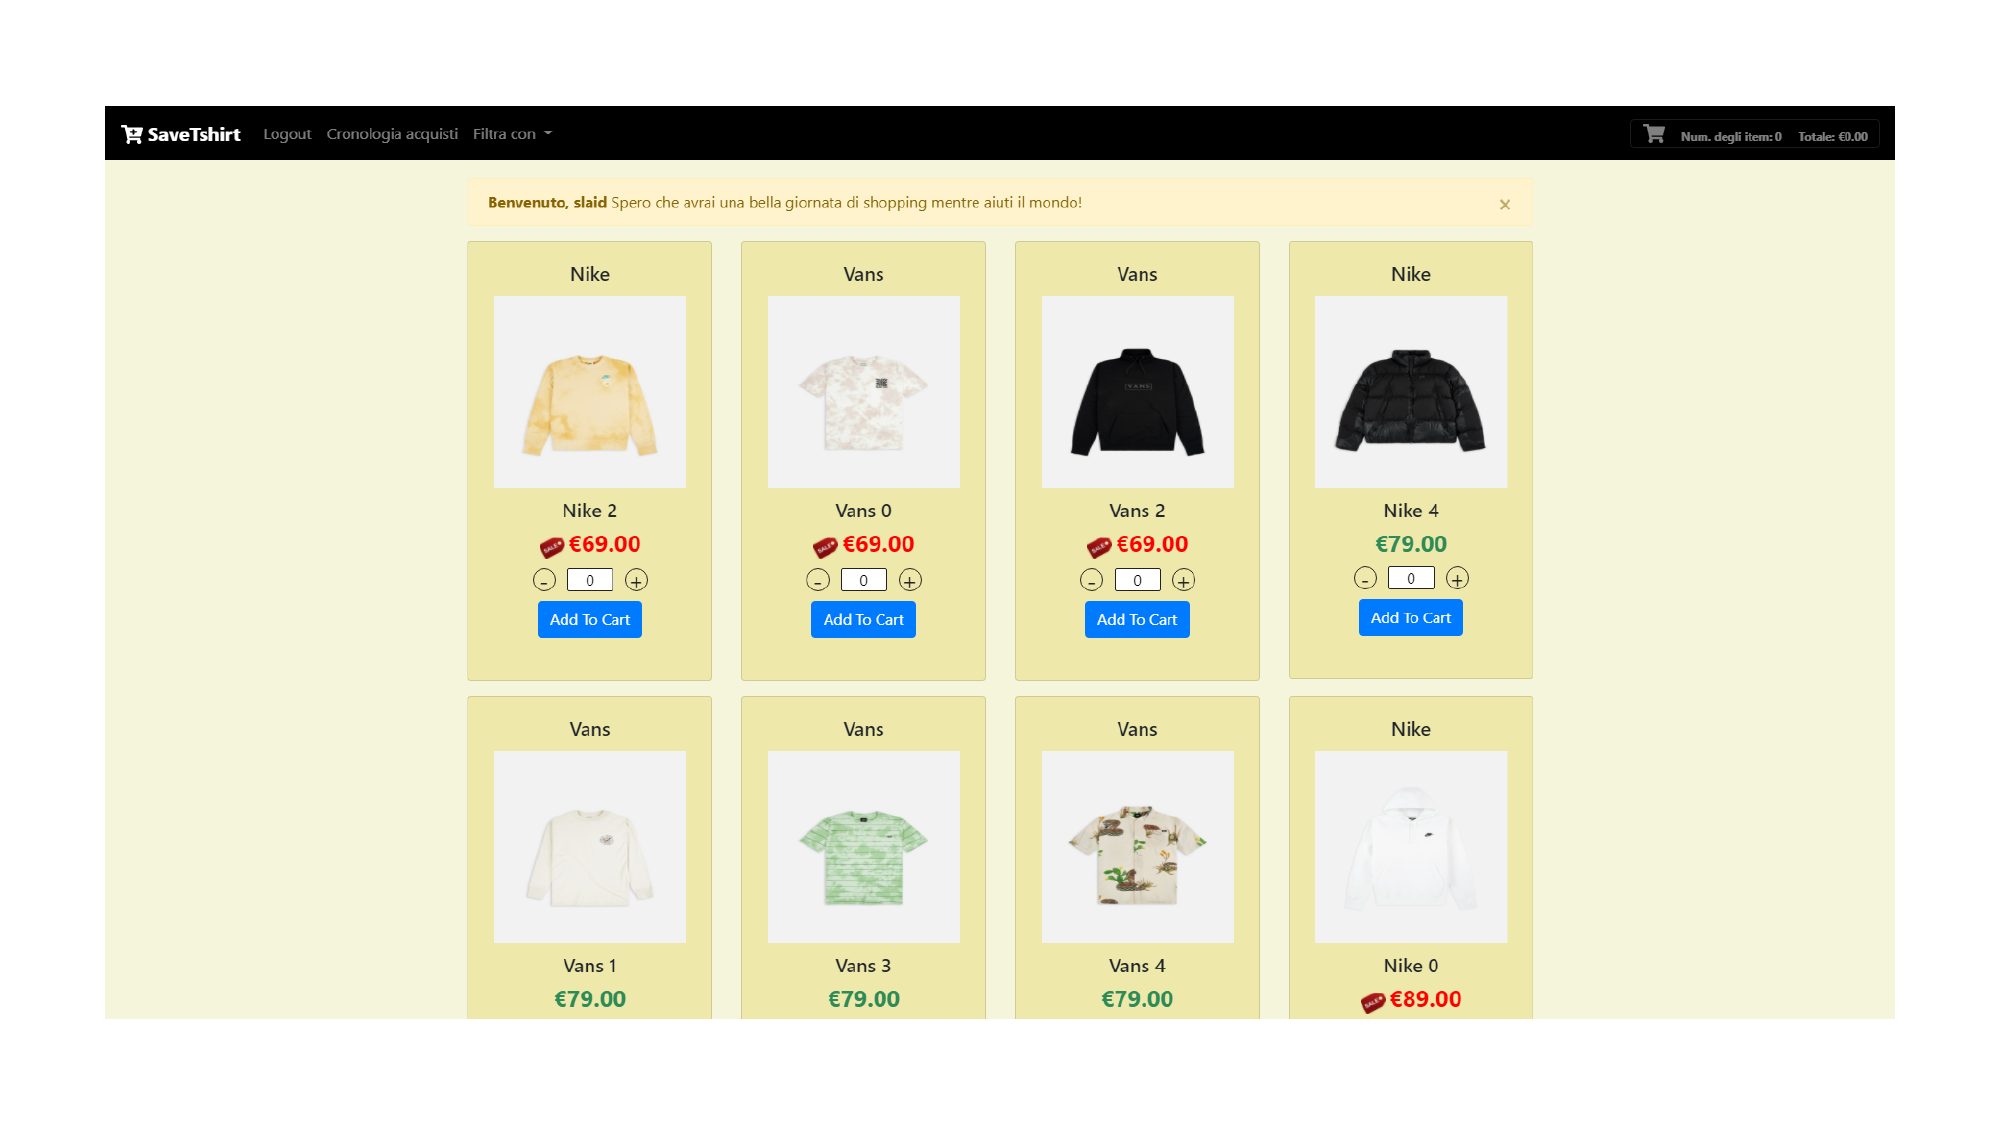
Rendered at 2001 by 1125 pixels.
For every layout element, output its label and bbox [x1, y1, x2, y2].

picture [105, 106, 1895, 1019]
